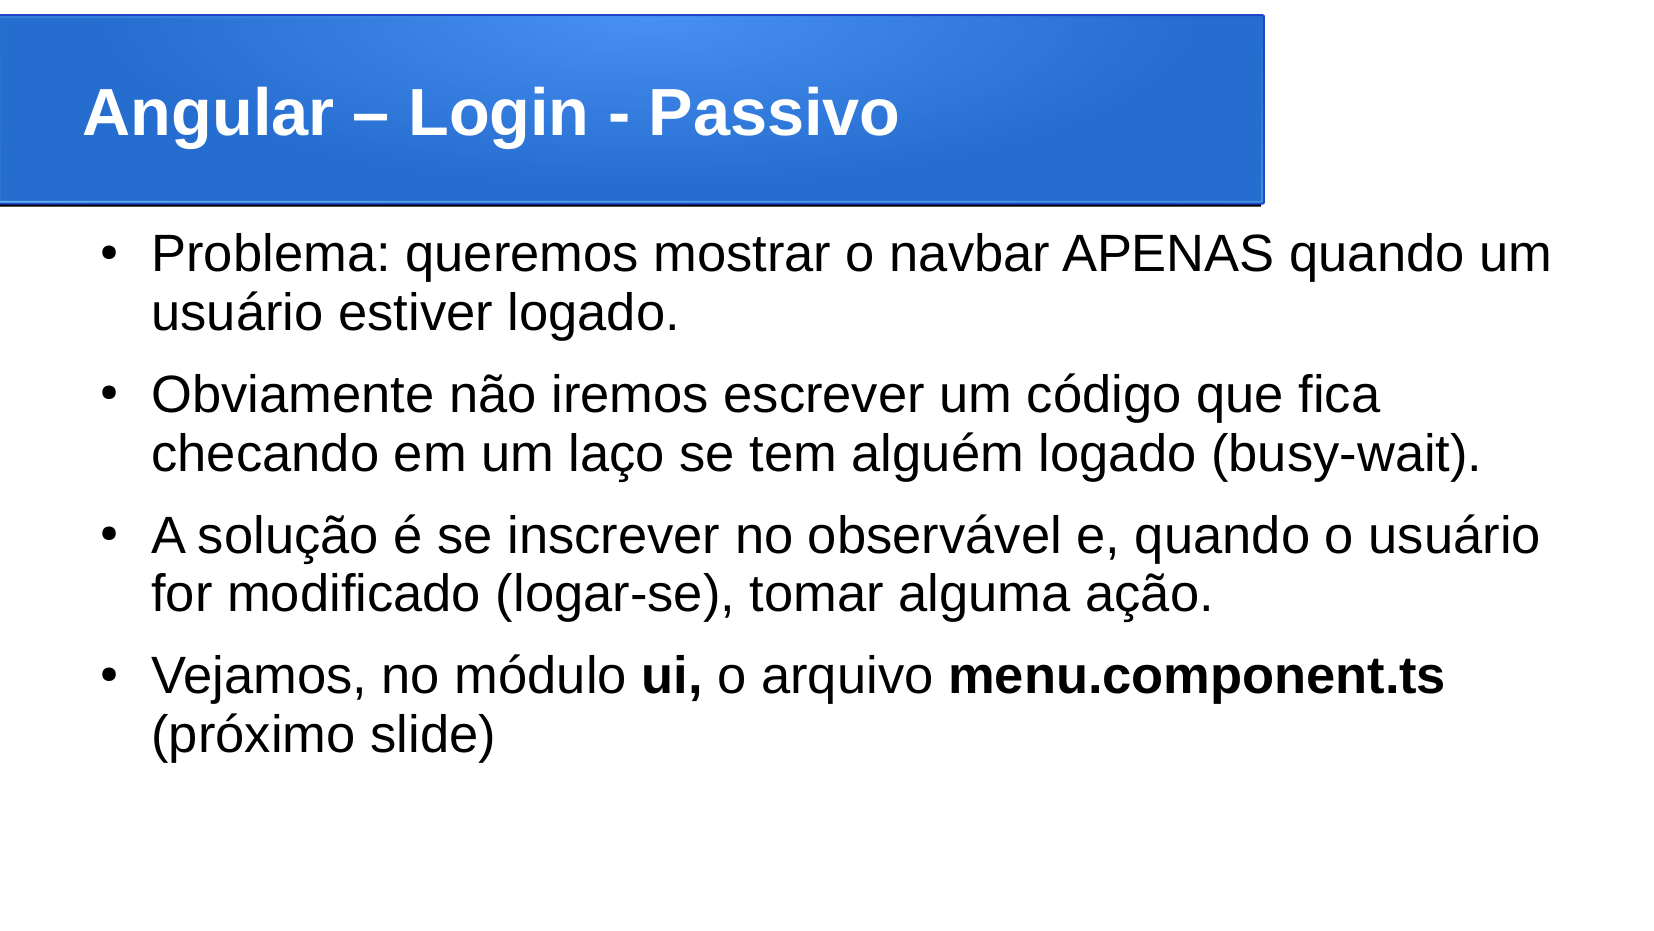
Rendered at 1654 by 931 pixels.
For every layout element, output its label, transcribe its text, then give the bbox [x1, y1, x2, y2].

list Problema: queremos mostrar o navbar APENAS quando um usuário estiver logado. Obviamente não iremos escrever um código que fica checando em um laço se tem alguém logado (busy-wait). A solução é se inscrever no observável e, quando o usuário for modificado (logar-se), tomar alguma ação. Vejamos, no módulo ui, o arquivo menu.component.ts (próximo slide) [82, 224, 1571, 764]
title Angular – Login - Passivo [82, 35, 1235, 189]
